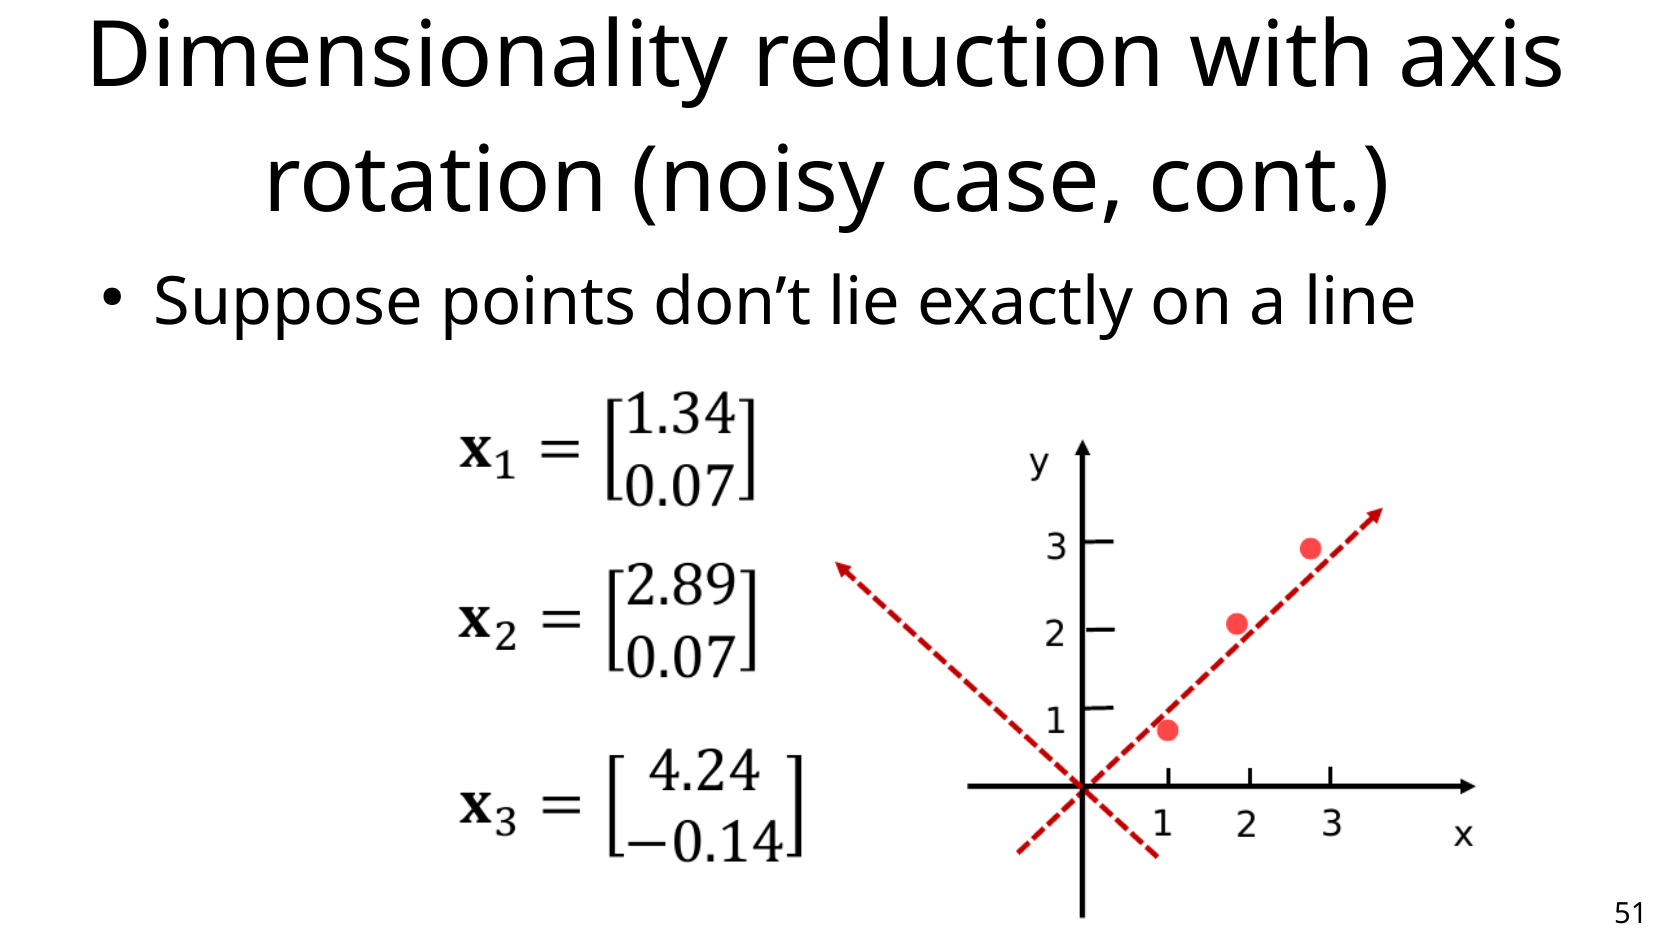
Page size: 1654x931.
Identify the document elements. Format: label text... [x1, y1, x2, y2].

picture [435, 793, 1515, 924]
title Dimensionality reduction with axis rotation (noisy case, cont.) [82, 1, 1571, 226]
list Suppose points don’t lie exactly on a line [82, 253, 1571, 793]
